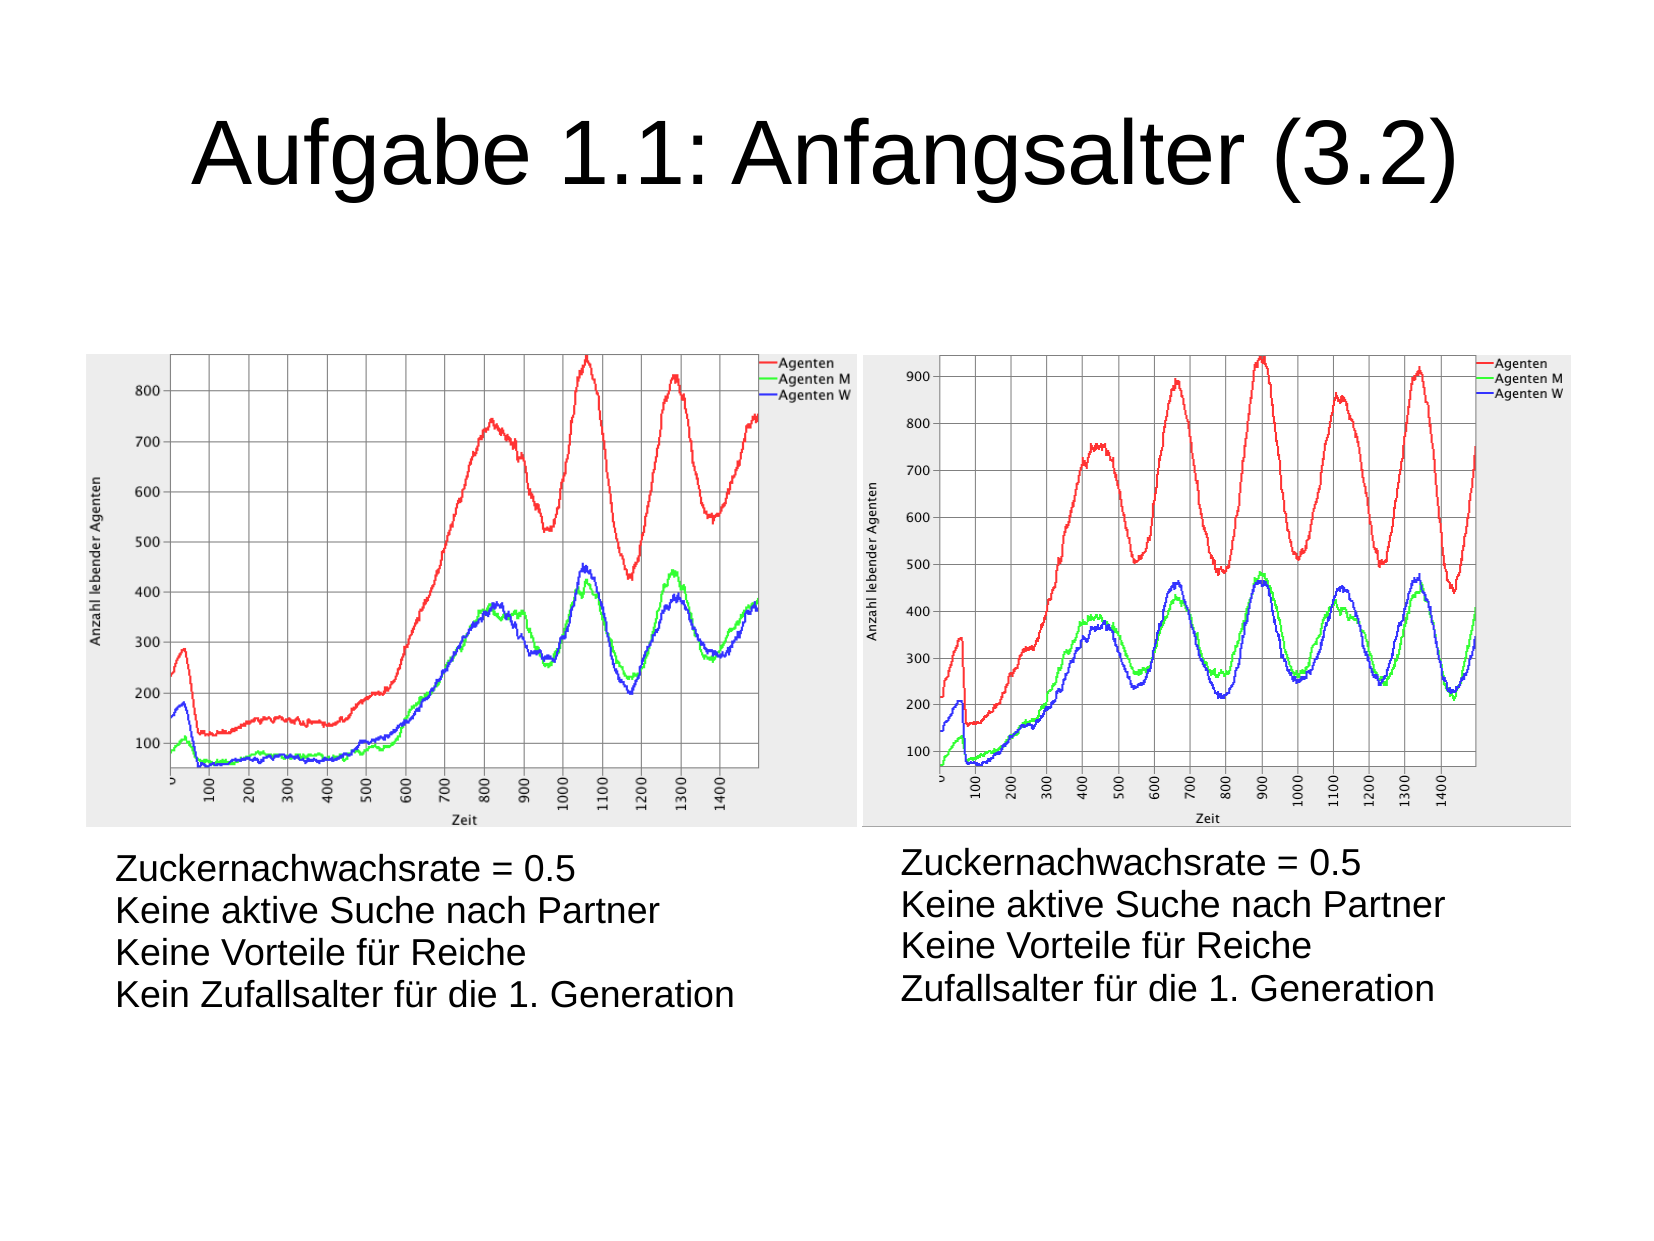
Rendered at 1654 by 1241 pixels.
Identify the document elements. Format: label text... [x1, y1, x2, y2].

picture [862, 354, 1571, 827]
picture [85, 354, 857, 827]
text_box Zuckernachwachsrate = 0.5 Keine aktive Suche nach Partner Keine Vorteile für Reiche Zufallsalter für die 1. Generation [885, 833, 1536, 1017]
title Aufgabe 1.1: Anfangsalter (3.2) [82, 56, 1571, 250]
text_box Zuckernachwachsrate = 0.5 Keine aktive Suche nach Partner Keine Vorteile für Reiche Kein Zufallsalter für die 1. Generation [100, 839, 751, 1023]
